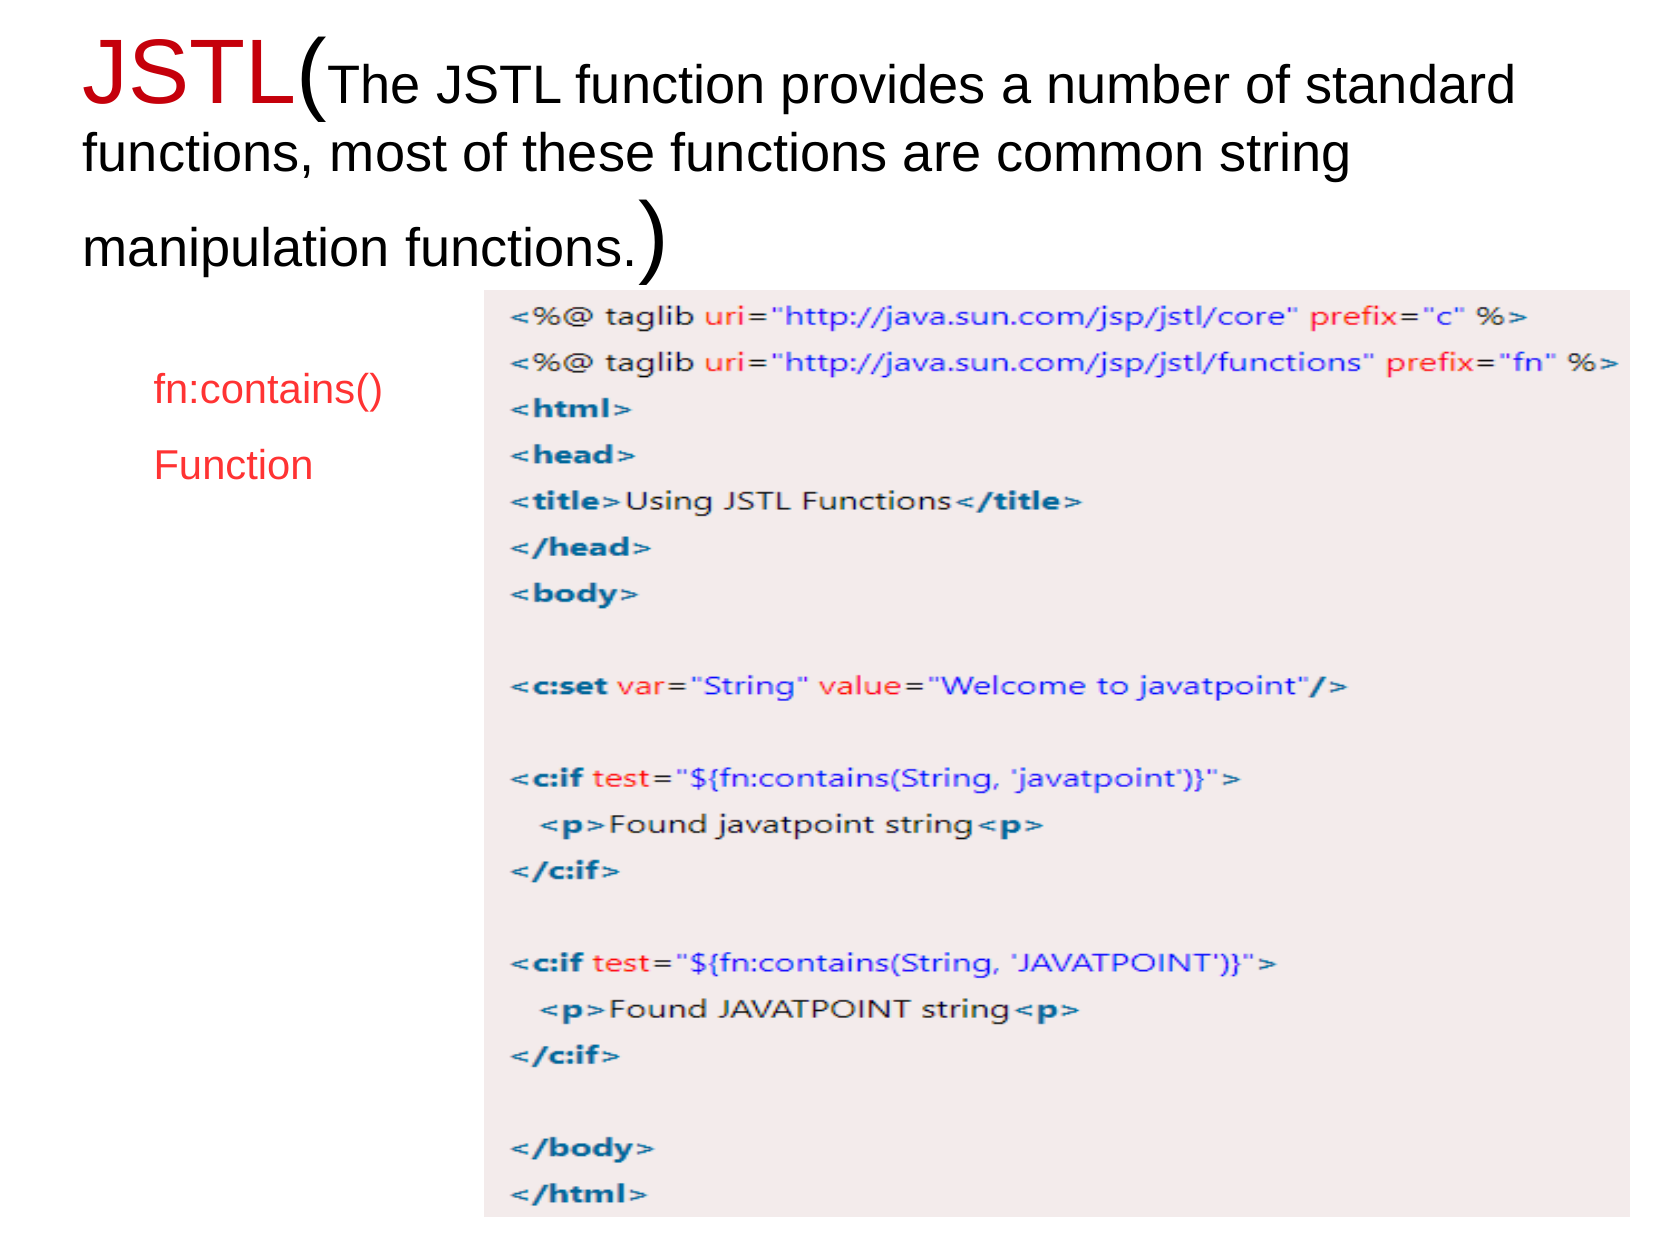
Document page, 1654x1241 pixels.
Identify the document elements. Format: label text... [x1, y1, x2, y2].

title JSTL(The JSTL function provides a number of standard functions, most of these functions are common string manipulation functions.) [82, 20, 1571, 286]
picture [484, 290, 1630, 1217]
list fn:contains() Function [82, 290, 484, 1109]
